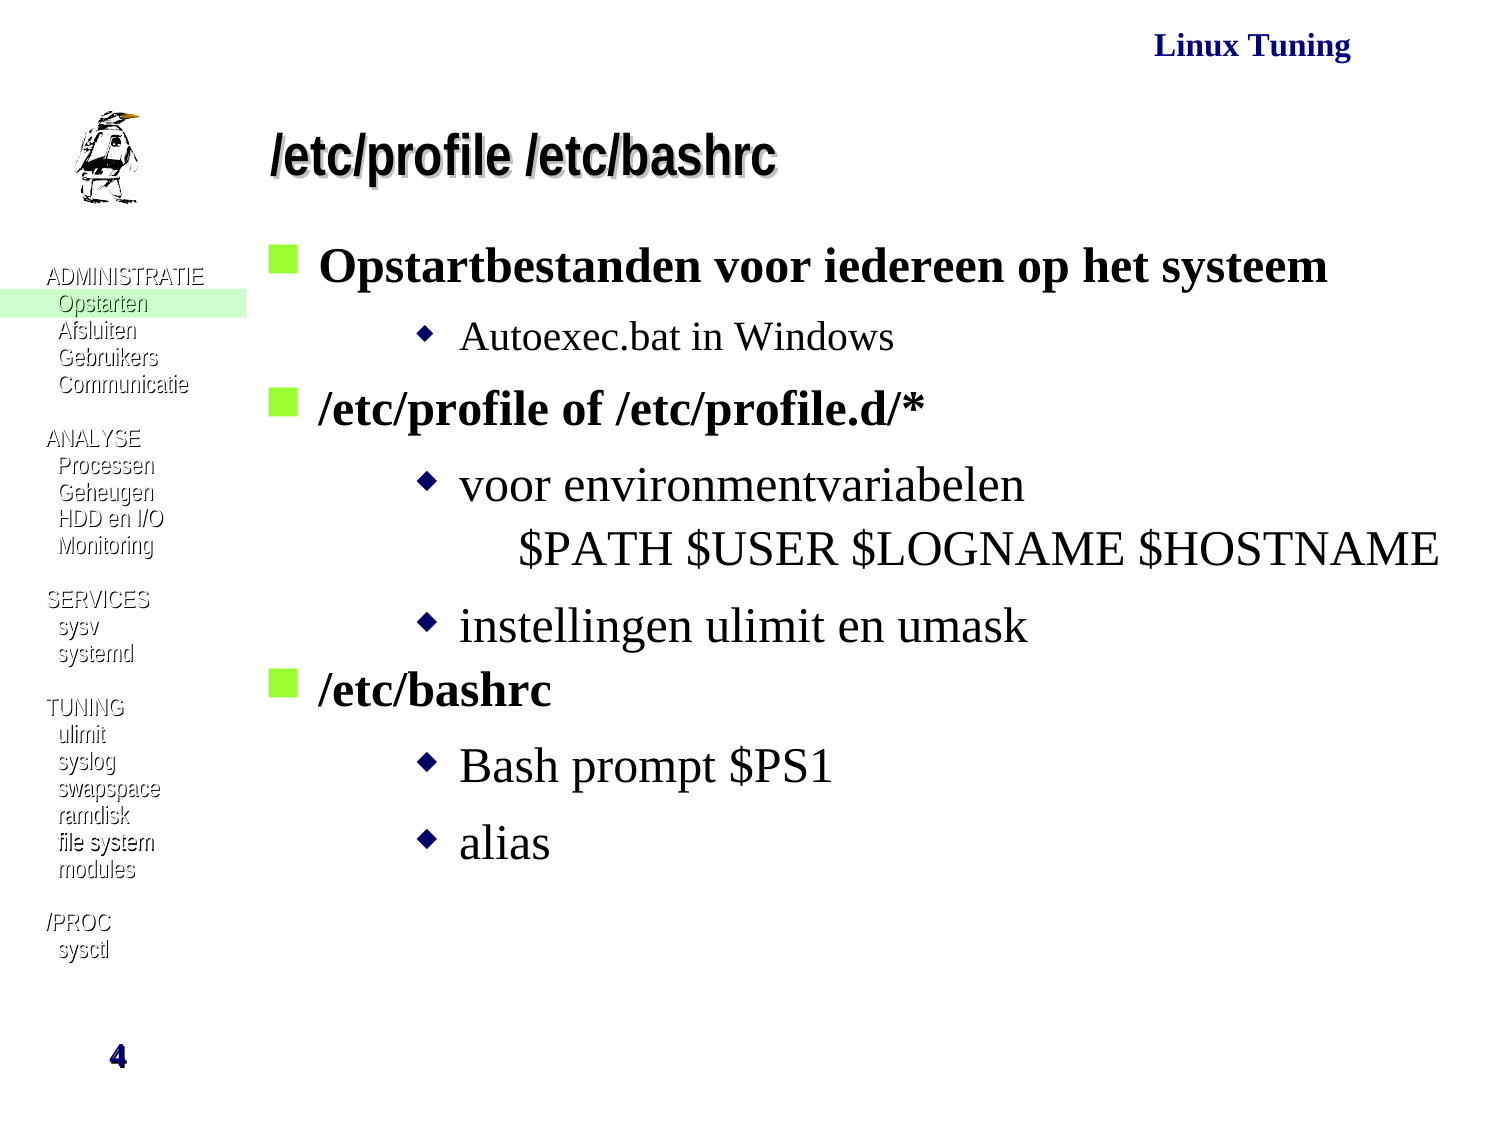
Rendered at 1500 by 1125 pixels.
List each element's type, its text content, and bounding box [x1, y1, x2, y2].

picture [57, 105, 143, 206]
text_box [0, 288, 247, 318]
title /etc/profile /etc/bashrc [270, 41, 1500, 250]
list Opstartbestanden voor iedereen op het systeem Autoexec.bat in Windows /etc/profile of /etc/profile.d/* voor environmentvariabelen $PATH $USER $LOGNAME $HOSTNAME instellingen ulimit en umask /etc/bashrc Bash prompt $PS1 alias [264, 229, 1486, 882]
